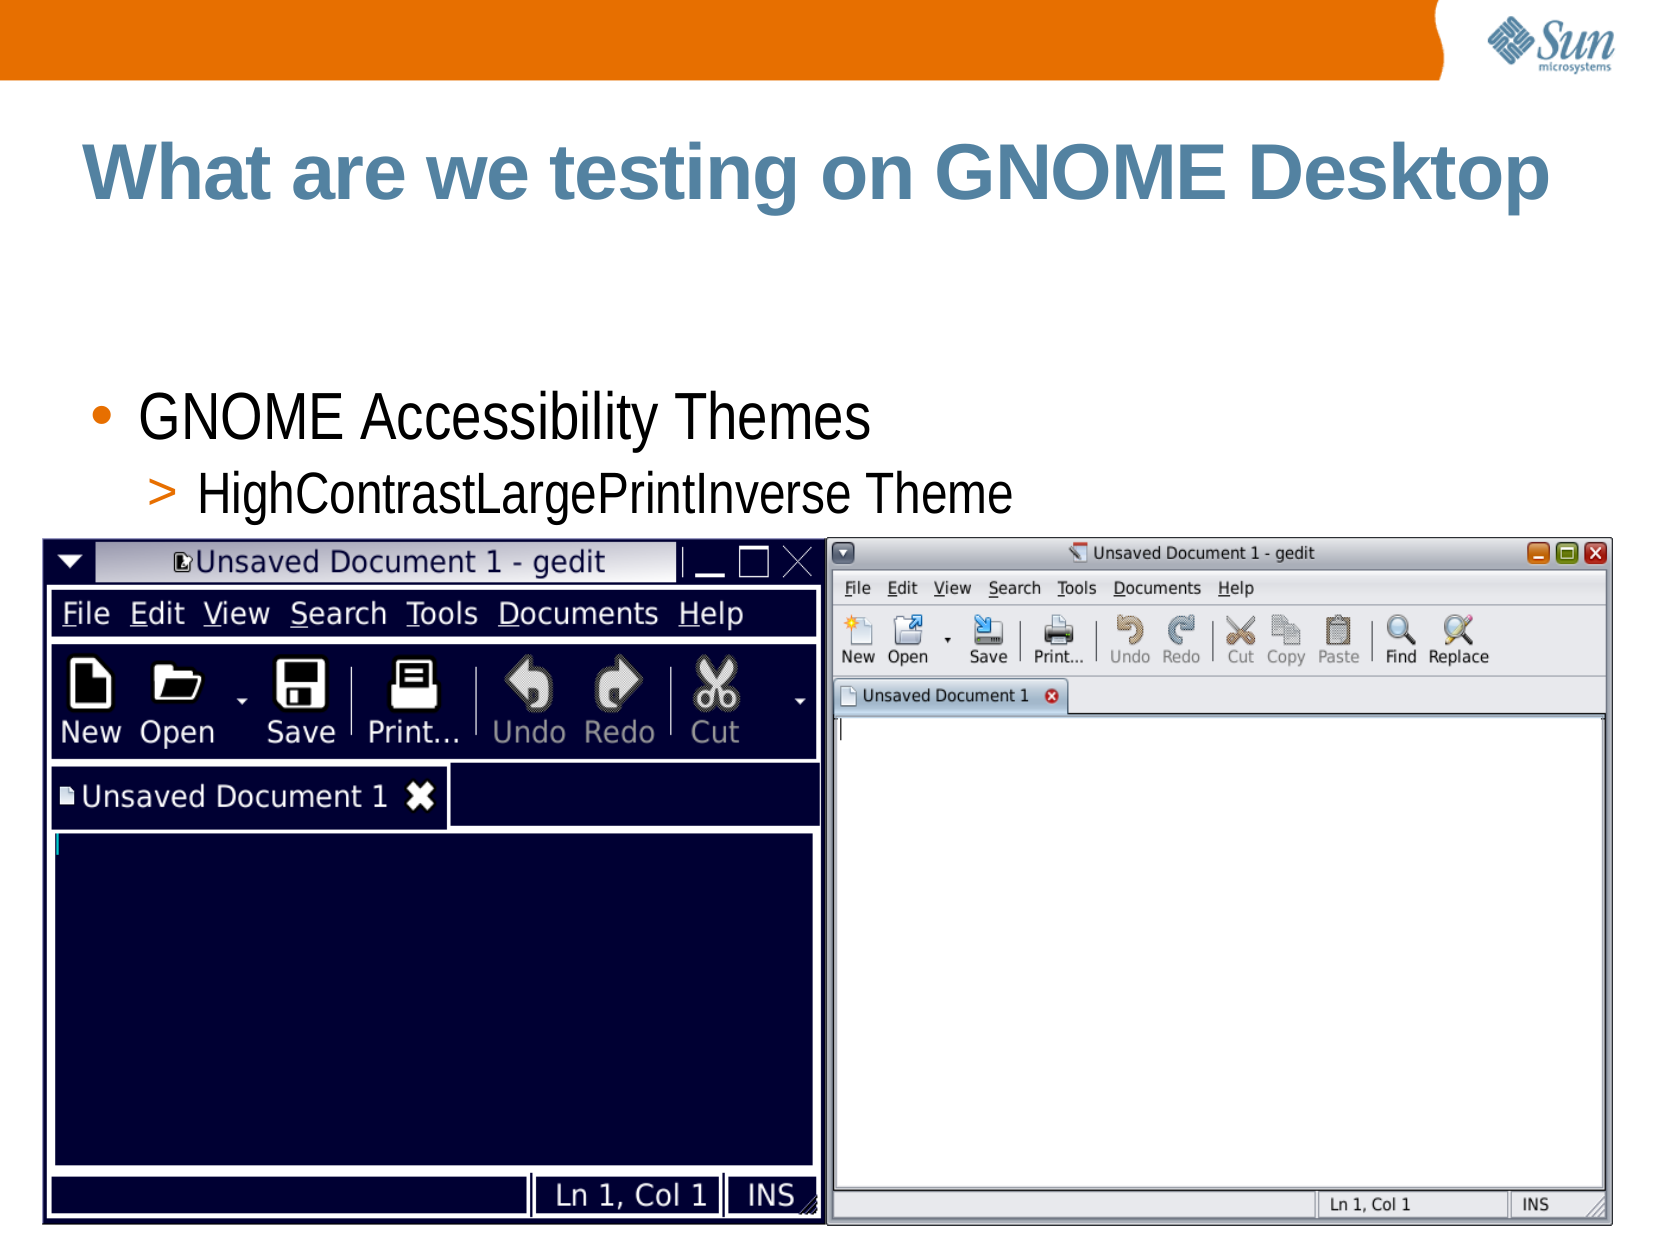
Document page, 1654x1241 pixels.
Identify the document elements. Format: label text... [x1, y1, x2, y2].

list GNOME Accessibility Themes HighContrastLargePrintInverse Theme [71, 283, 1545, 537]
title What are we testing on GNOME Desktop [82, 135, 1585, 321]
picture [0, 0, 1654, 83]
picture [41, 537, 1613, 1226]
